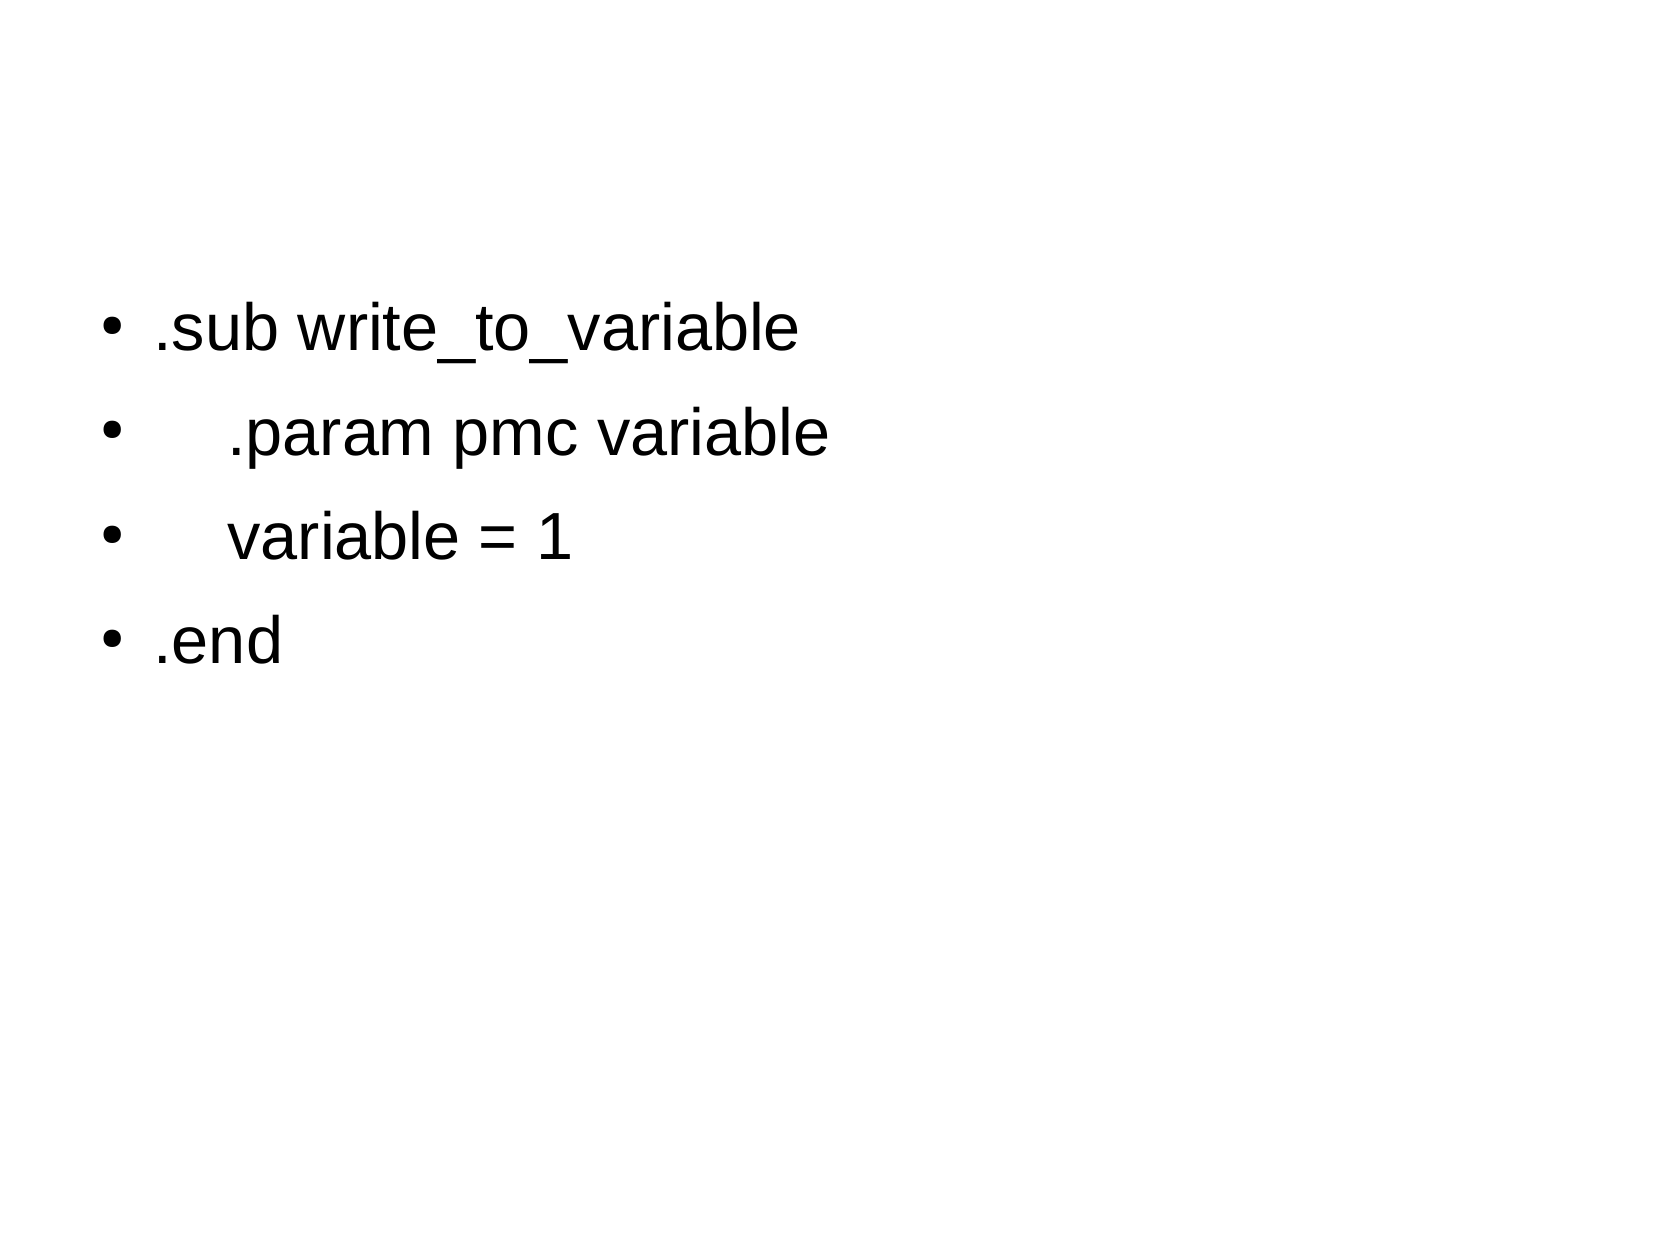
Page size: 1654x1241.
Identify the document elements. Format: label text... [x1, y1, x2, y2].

list .sub write_to_variable .param pmc variable variable = 1 .end [82, 290, 1571, 1109]
